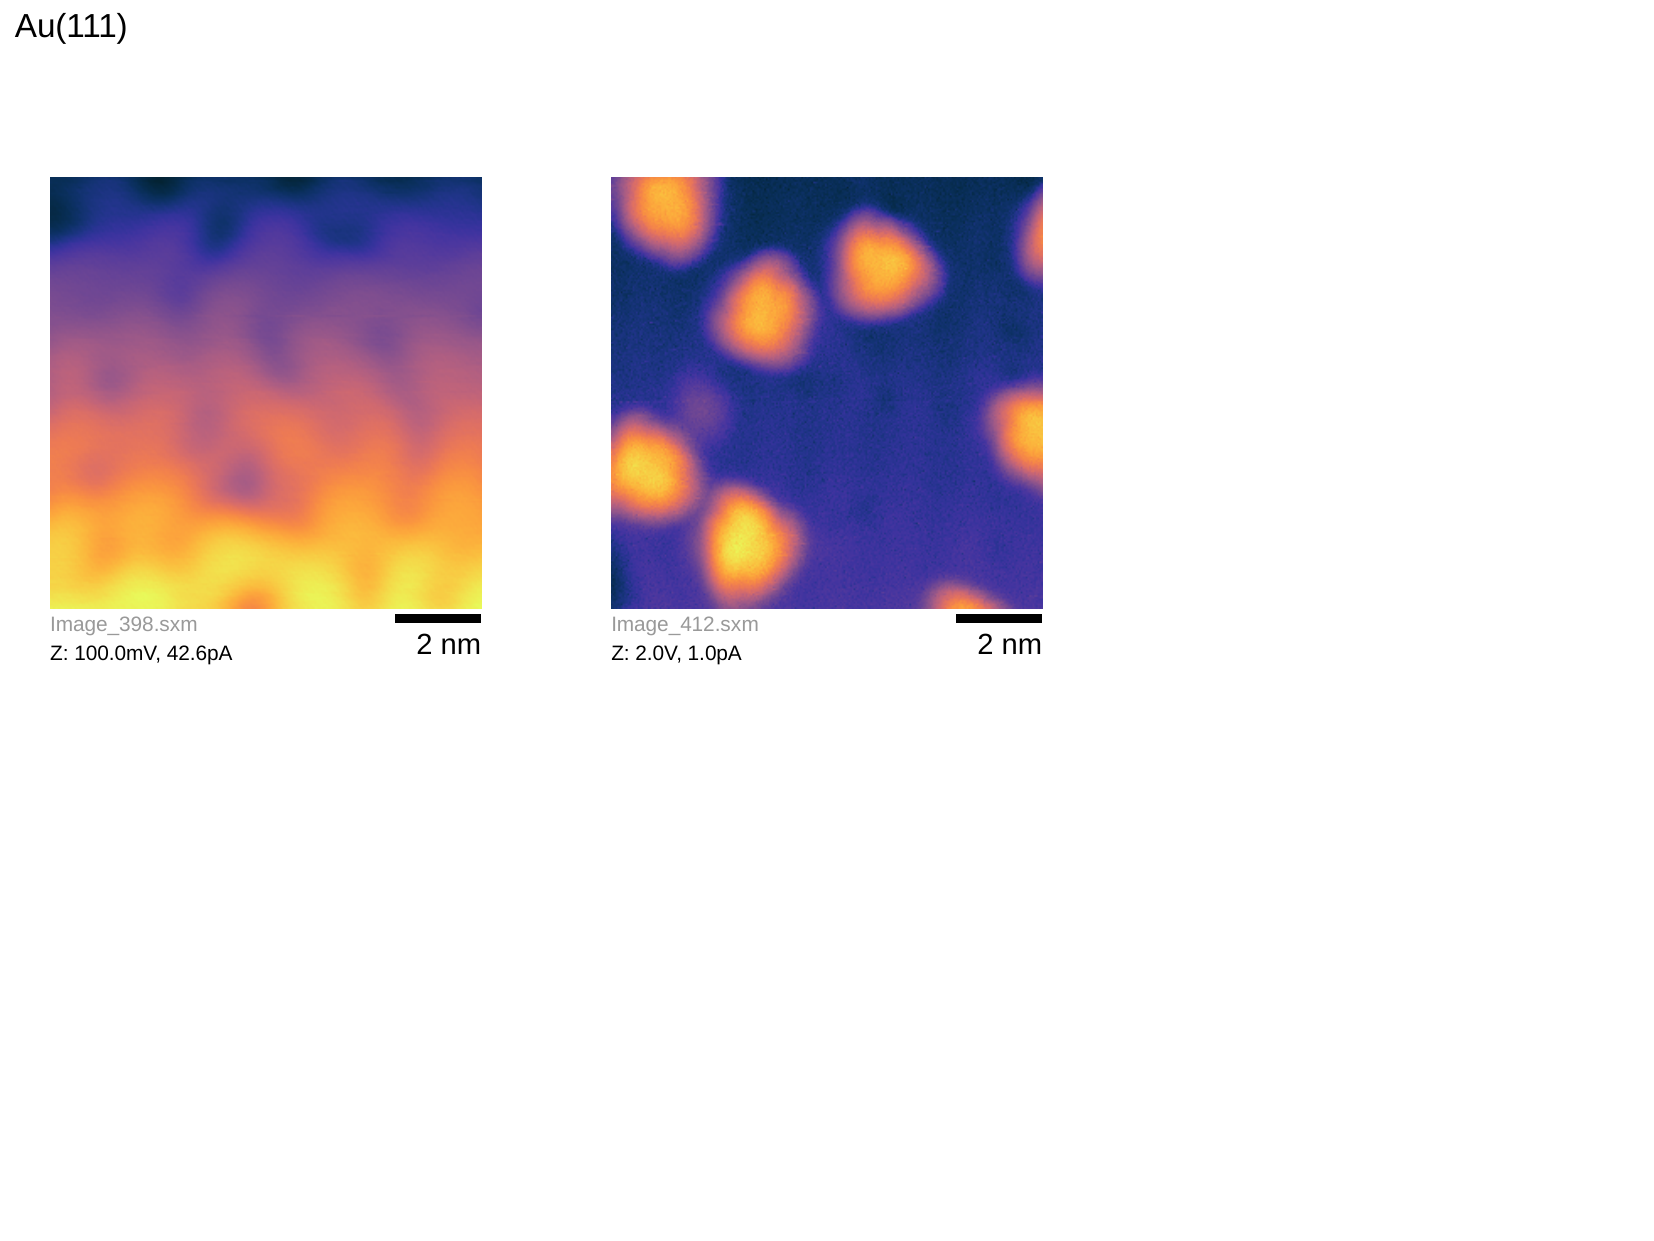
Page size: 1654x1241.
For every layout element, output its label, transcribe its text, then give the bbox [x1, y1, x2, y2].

text_box 2 nm [265, 628, 482, 662]
text_box Z: 2.0V, 1.0pA [611, 641, 827, 665]
text_box Image_398.sxm [50, 612, 482, 637]
text_box 2 nm [826, 628, 1043, 662]
picture [50, 177, 482, 609]
text_box Image_412.sxm [611, 612, 1043, 637]
text_box Au(111) [0, 0, 1654, 163]
picture [611, 177, 1043, 609]
text_box Z: 100.0mV, 42.6pA [50, 641, 266, 665]
